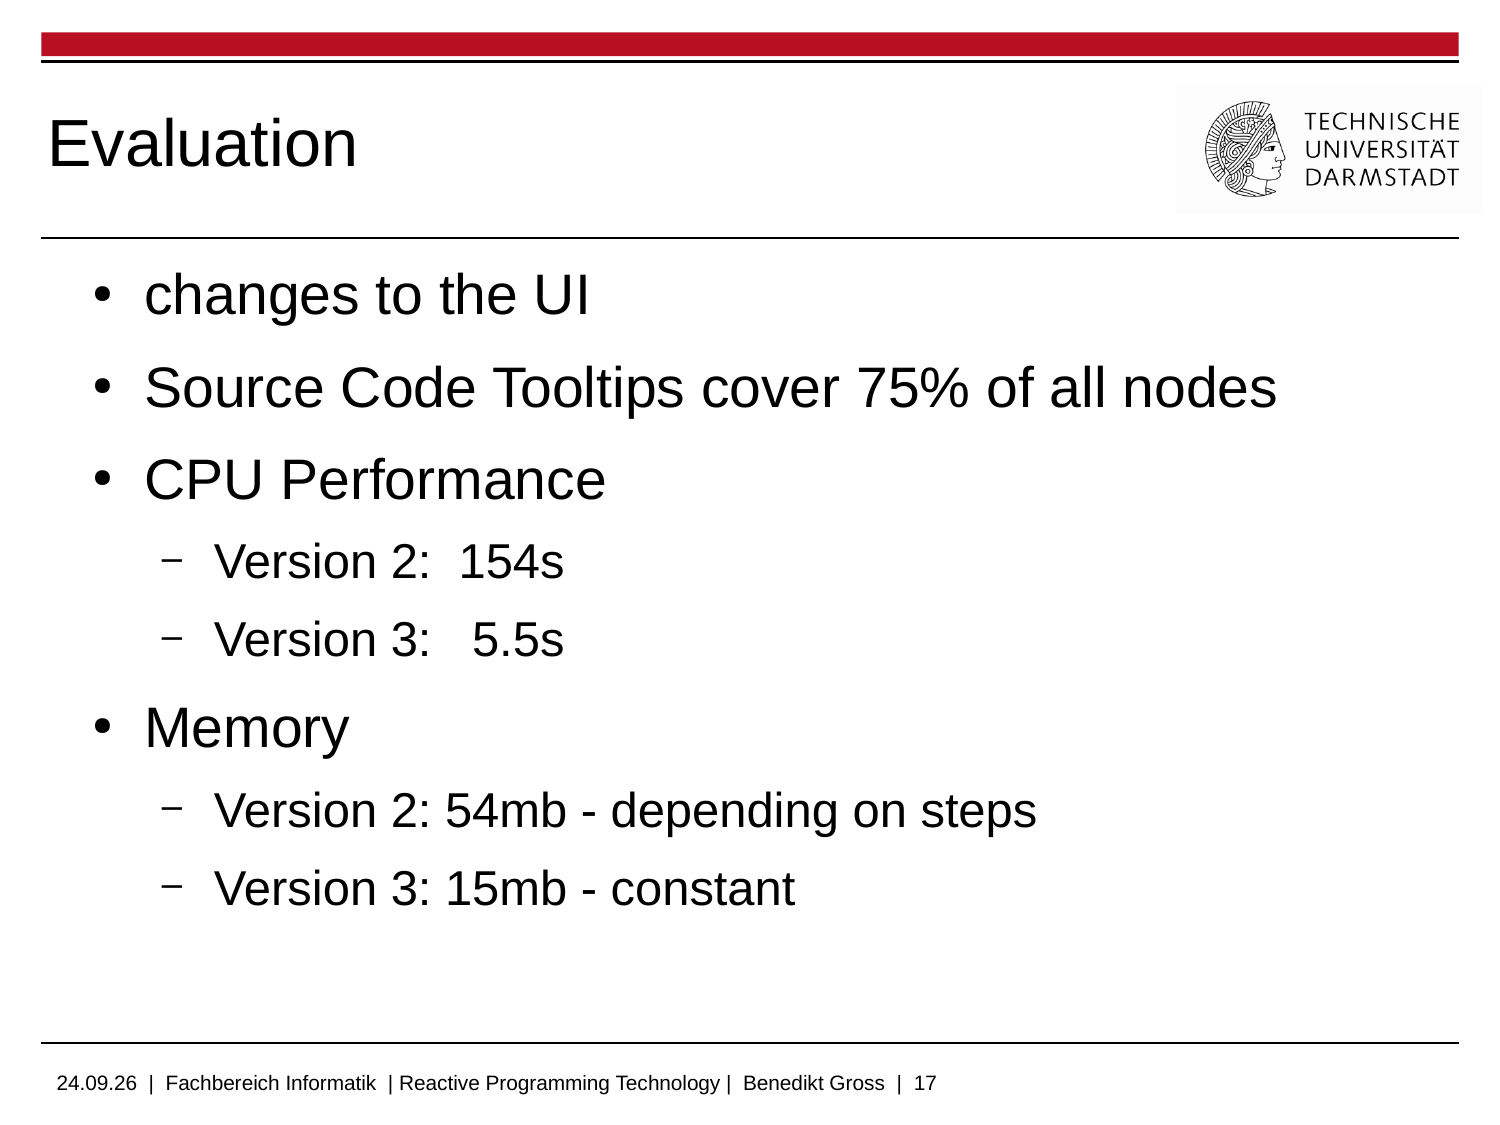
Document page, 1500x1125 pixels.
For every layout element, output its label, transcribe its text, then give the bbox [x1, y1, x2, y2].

title Evaluation [47, 68, 1137, 219]
list changes to the UI Source Code Tooltips cover 75% of all nodes CPU Performance Version 2: 154s Version 3: 5.5s Memory Version 2: 54mb - depending on steps Version 3: 15mb - constant [75, 263, 1425, 916]
